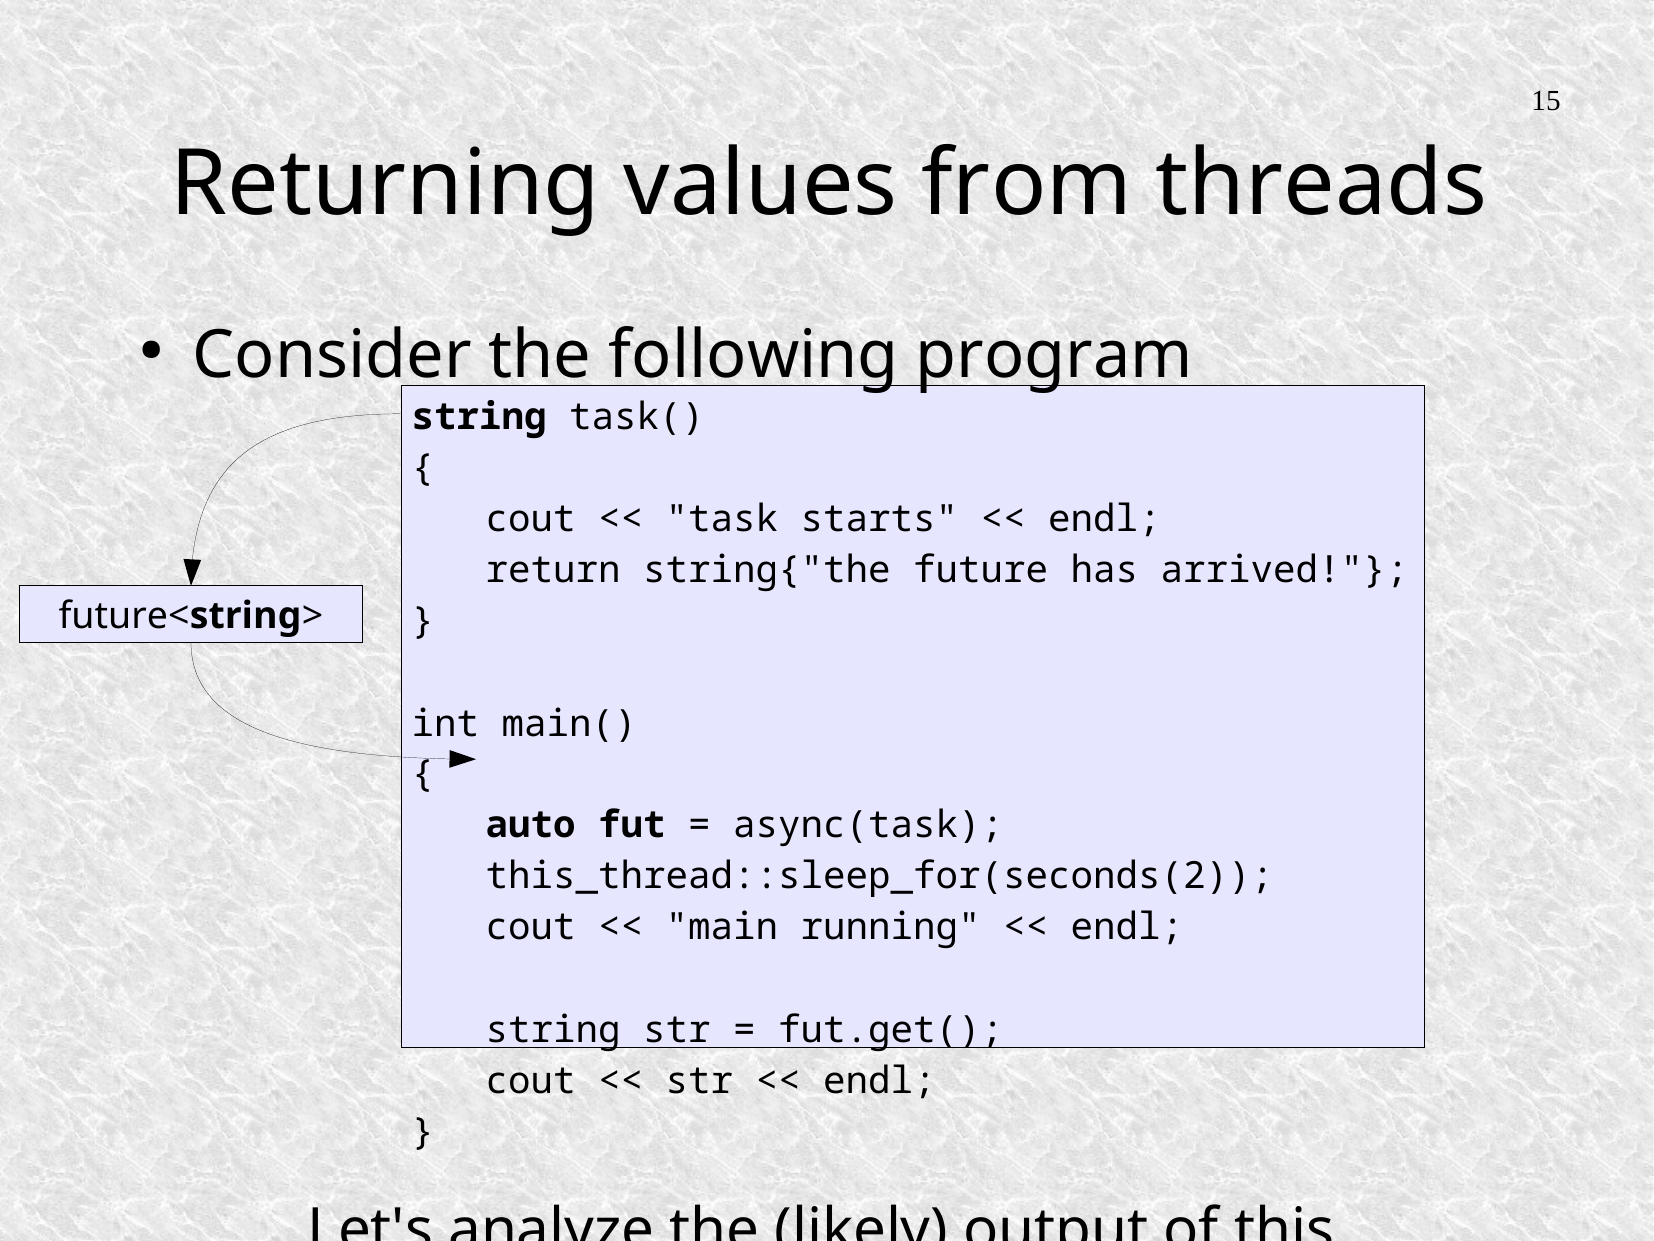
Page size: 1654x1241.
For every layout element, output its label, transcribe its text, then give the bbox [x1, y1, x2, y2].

picture [456, 1234, 471, 1241]
picture [347, 1232, 375, 1241]
picture [630, 1232, 674, 1241]
picture [921, 1232, 940, 1241]
text_box future<string> [19, 585, 363, 643]
picture [1029, 1232, 1039, 1241]
picture [896, 1232, 909, 1241]
picture [1209, 1232, 1239, 1241]
text_box string task() { cout << "task starts" << endl; return string{"the future has arrived!"}; } int main() { auto fut = async(task); this_thread::sleep_for(seconds(2)); cout << "main running" << endl; string str = fut.get(); cout << str << endl; } [411, 389, 1409, 1089]
picture [721, 1232, 730, 1241]
picture [700, 1232, 716, 1241]
picture [524, 1234, 539, 1241]
picture [605, 1232, 625, 1241]
picture [911, 1232, 919, 1241]
picture [512, 1232, 523, 1241]
picture [1245, 1232, 1260, 1241]
picture [1265, 1232, 1281, 1241]
picture [832, 1234, 840, 1241]
picture [1194, 1232, 1204, 1241]
picture [424, 1232, 455, 1241]
picture [802, 1232, 812, 1241]
picture [381, 1232, 425, 1241]
picture [945, 1232, 967, 1241]
picture [1087, 1232, 1096, 1241]
picture [1065, 1232, 1082, 1241]
picture [680, 1232, 695, 1241]
title Returning values from threads [123, 73, 1536, 284]
picture [0, 0, 1654, 1241]
picture [862, 1232, 891, 1241]
picture [491, 1232, 507, 1241]
picture [559, 1232, 573, 1241]
picture [1172, 1232, 1190, 1241]
picture [1138, 1232, 1167, 1241]
picture [972, 1232, 990, 1241]
picture [782, 1232, 797, 1241]
picture [994, 1232, 1003, 1241]
picture [575, 1232, 583, 1241]
picture [840, 1232, 857, 1241]
picture [585, 1232, 605, 1241]
list Consider the following program Let's analyze the (likely) output of this program... [121, 305, 1534, 1232]
picture [817, 1232, 827, 1241]
picture [476, 1232, 486, 1241]
picture [1101, 1232, 1117, 1241]
picture [1008, 1232, 1024, 1241]
picture [1286, 1232, 1296, 1241]
picture [544, 1232, 554, 1241]
picture [1301, 1232, 1326, 1241]
picture [735, 1232, 777, 1241]
picture [318, 1232, 342, 1241]
picture [1045, 1232, 1060, 1241]
picture [1122, 1232, 1132, 1241]
